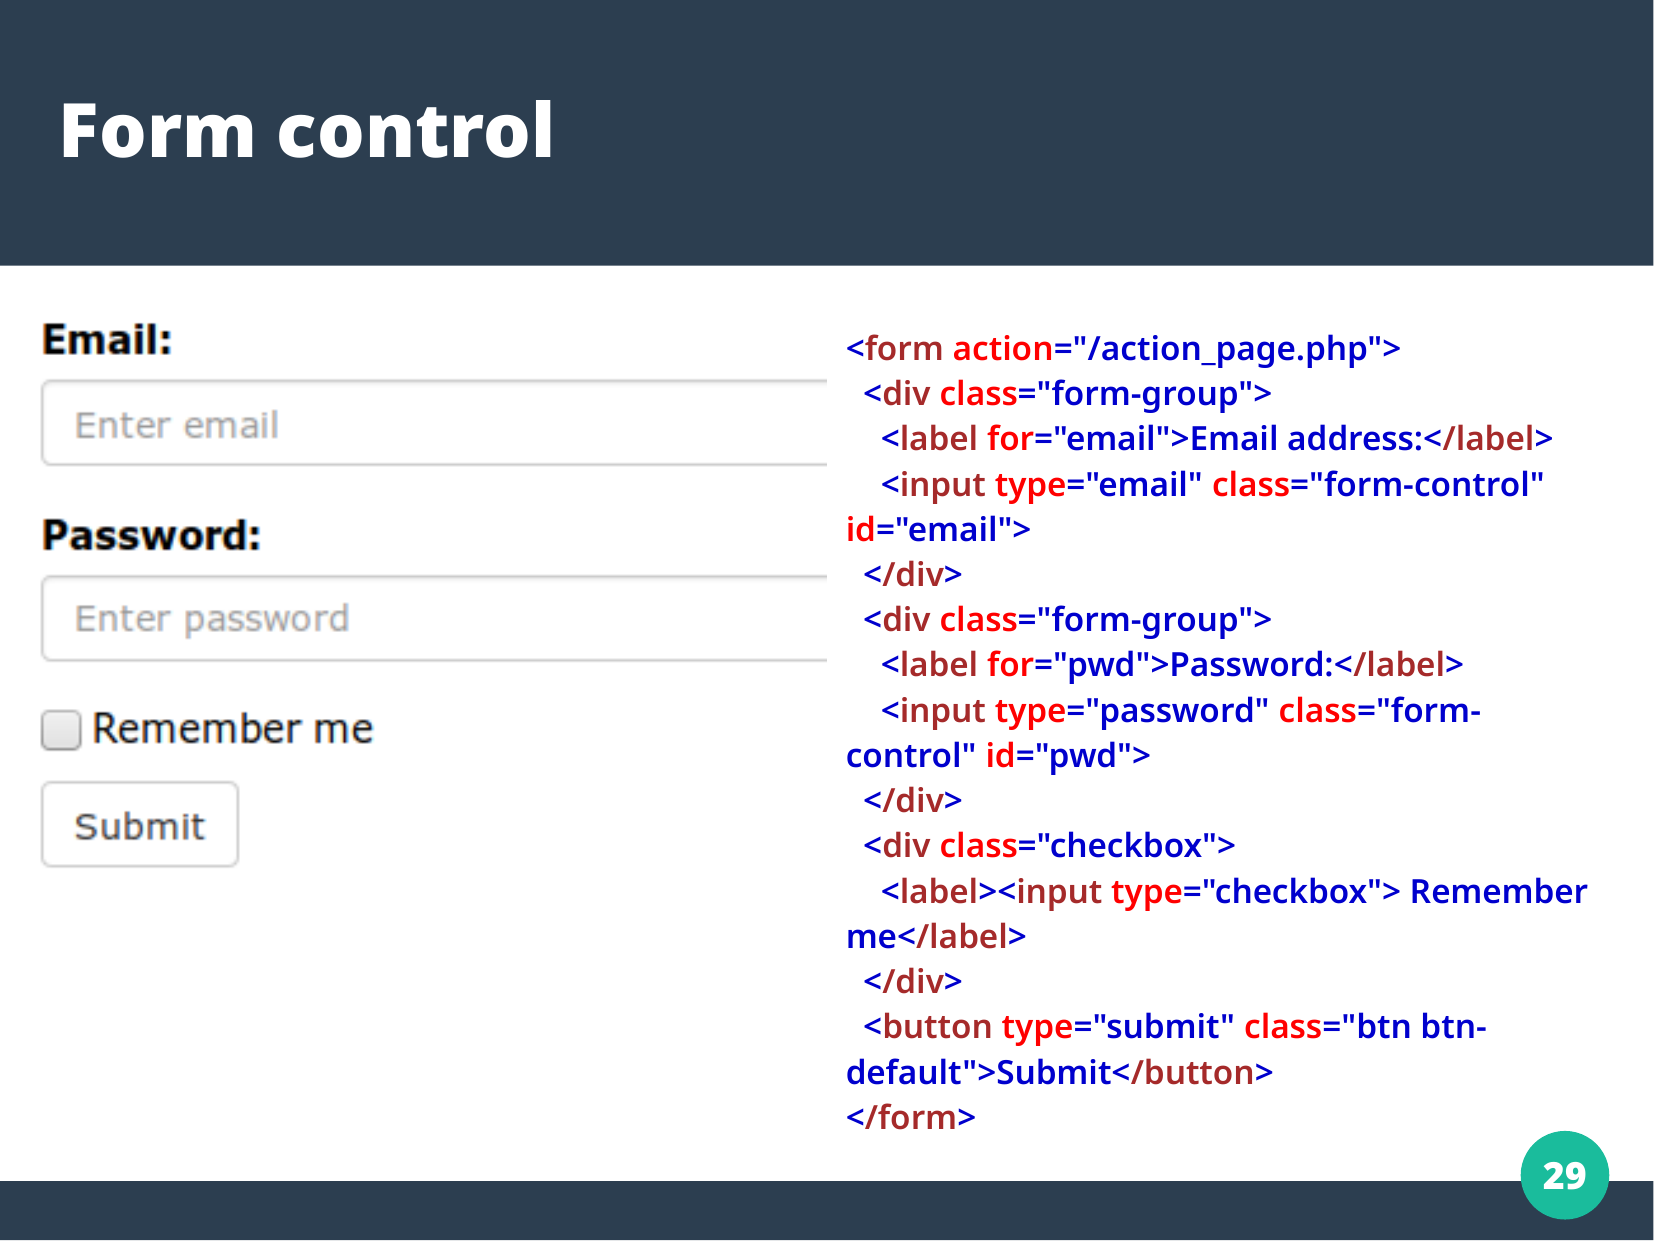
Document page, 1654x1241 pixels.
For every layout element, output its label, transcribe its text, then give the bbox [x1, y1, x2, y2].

picture [29, 271, 827, 886]
title Form control [59, 49, 1595, 207]
list <form action="/action_page.php"> <div class="form-group"> <label for="email">Email address:</label> <input type="email" class="form-control" id="email"> </div> <div class="form-group"> <label for="pwd">Password:</label> <input type="password" class="form-control" id="pwd"> </div> <div class="checkbox"> <label><input type="checkbox"> Remember me</label> </div> <button type="submit" class="btn btn-default">Submit</button> </form> [845, 324, 1596, 1152]
